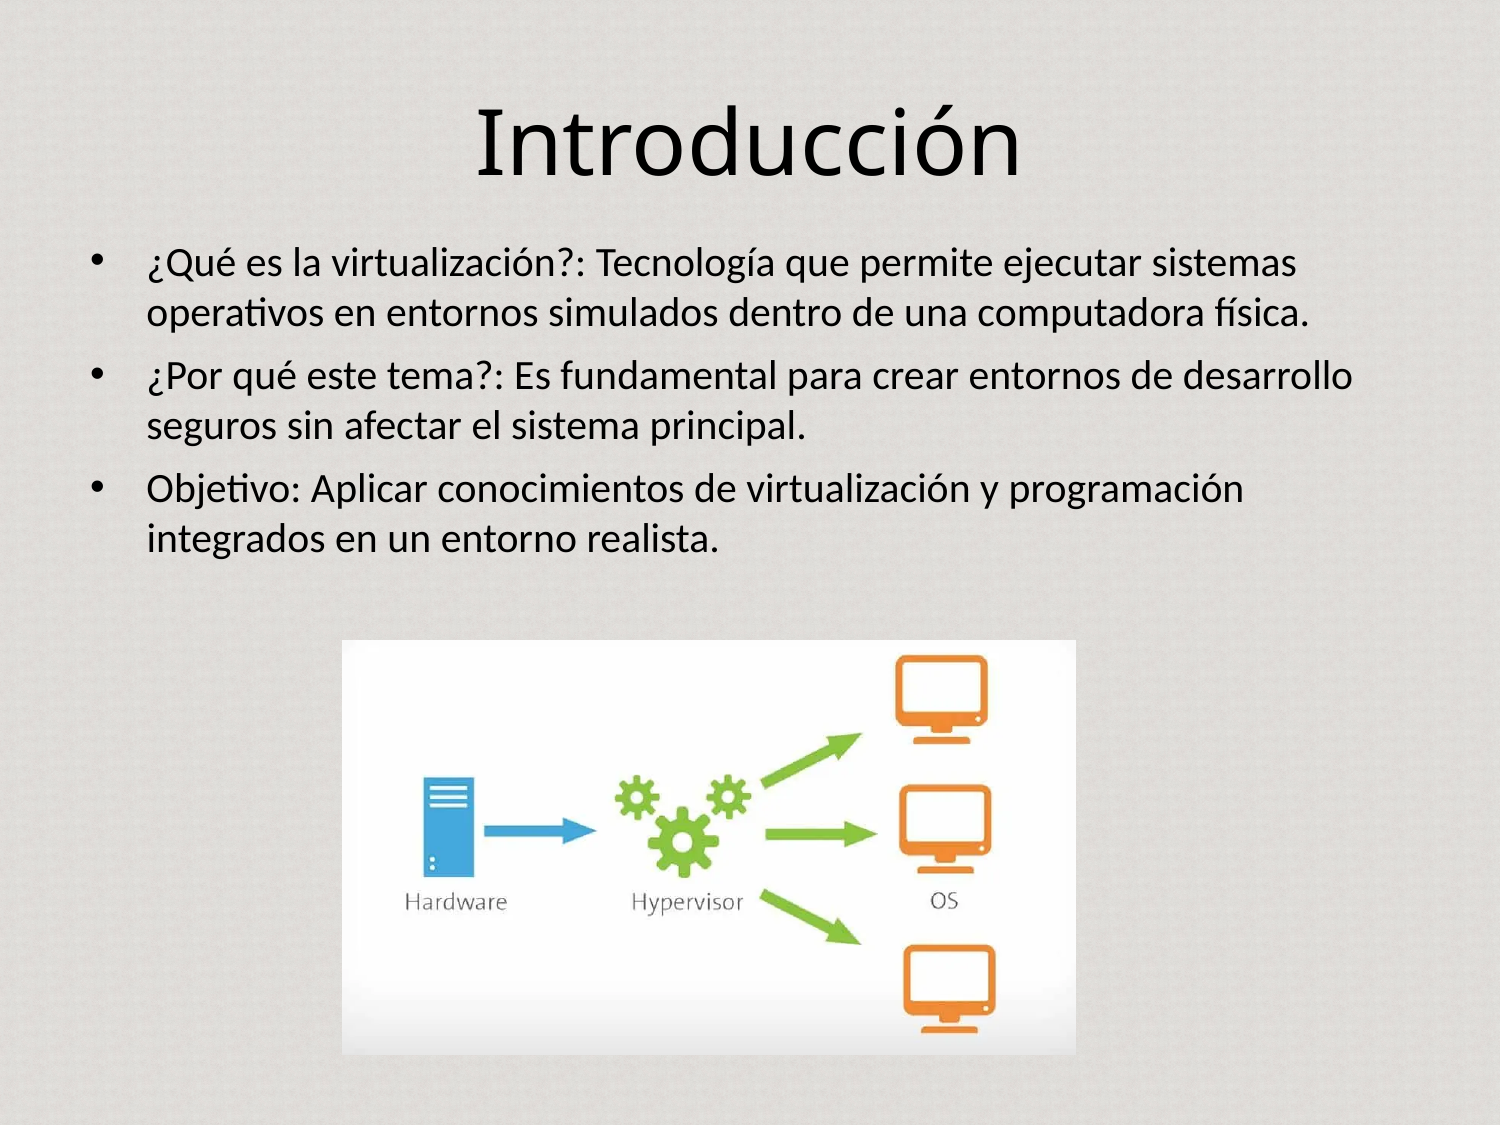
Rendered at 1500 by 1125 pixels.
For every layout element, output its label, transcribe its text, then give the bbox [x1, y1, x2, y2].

list ¿Qué es la virtualización?: Tecnología que permite ejecutar sistemas operativos en entornos simulados dentro de una computadora física. ¿Por qué este tema?: Es fundamental para crear entornos de desarrollo seguros sin afectar el sistema principal. Objetivo: Aplicar conocimientos de virtualización y programación integrados en un entorno realista. [75, 132, 1426, 876]
picture [0, 0, 1500, 1125]
title Introducción [75, 45, 1425, 133]
